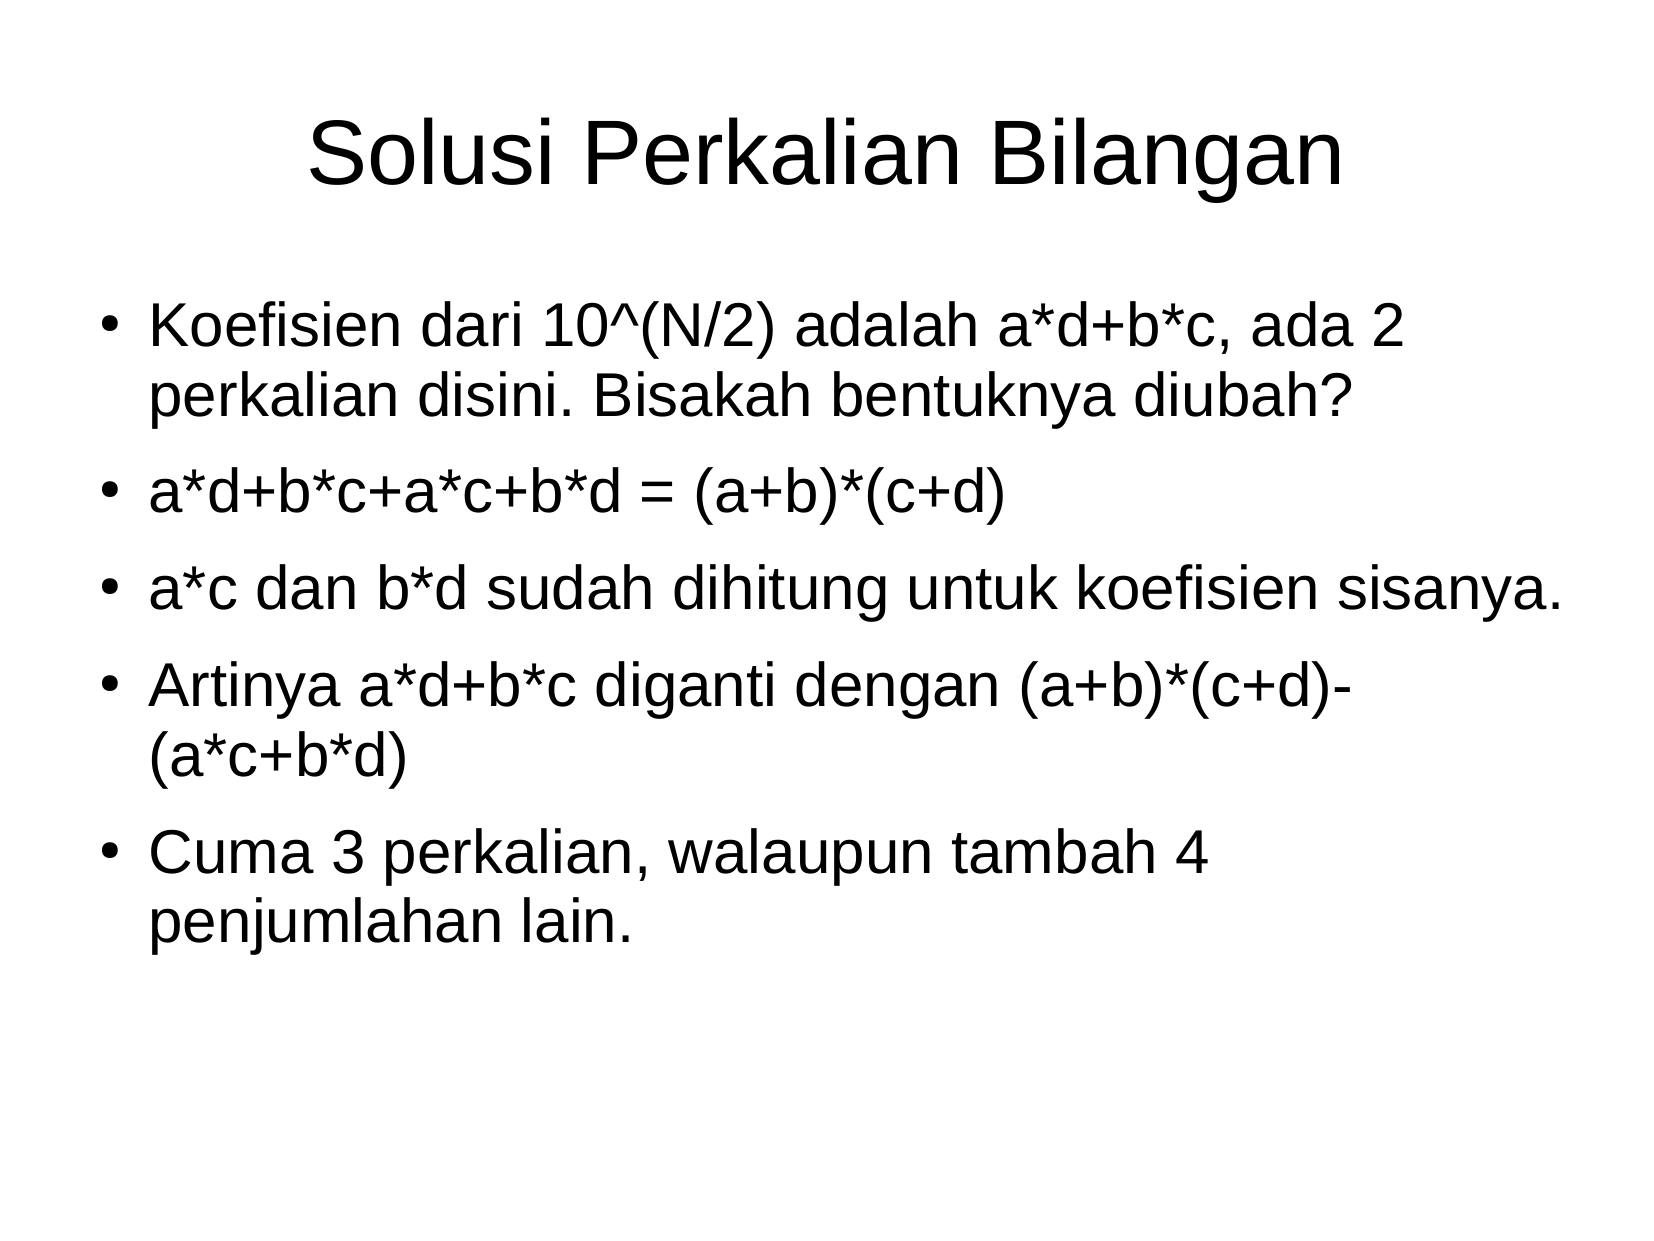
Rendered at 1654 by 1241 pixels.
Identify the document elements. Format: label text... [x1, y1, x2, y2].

list Koefisien dari 10^(N/2) adalah a*d+b*c, ada 2 perkalian disini. Bisakah bentuknya diubah? a*d+b*c+a*c+b*d = (a+b)*(c+d) a*c dan b*d sudah dihitung untuk koefisien sisanya. Artinya a*d+b*c diganti dengan (a+b)*(c+d)-(a*c+b*d) Cuma 3 perkalian, walaupun tambah 4 penjumlahan lain. [82, 290, 1571, 1010]
title Solusi Perkalian Bilangan [82, 49, 1571, 257]
